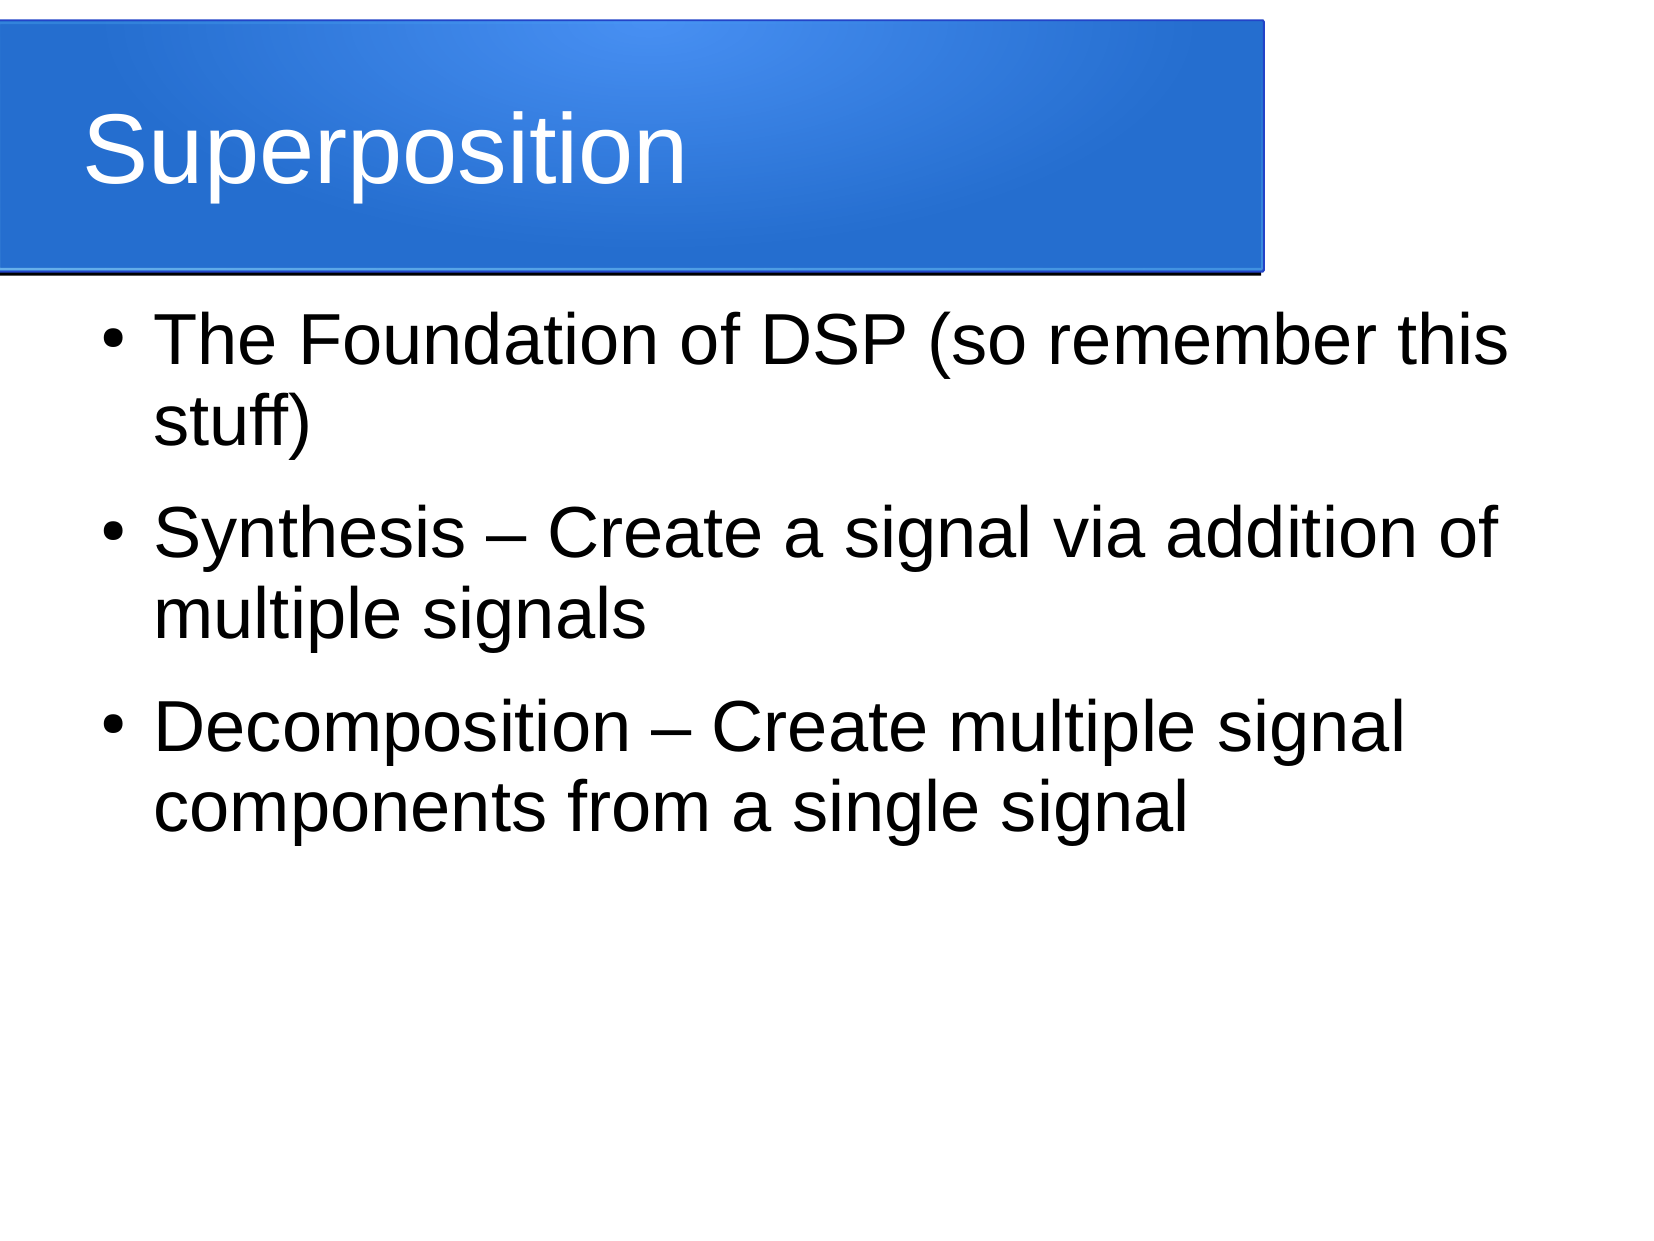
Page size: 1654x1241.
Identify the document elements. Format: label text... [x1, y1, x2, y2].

list The Foundation of DSP (so remember this stuff) Synthesis – Create a signal via addition of multiple signals Decomposition – Create multiple signal components from a single signal [82, 299, 1571, 1019]
title Superposition [82, 47, 1235, 252]
